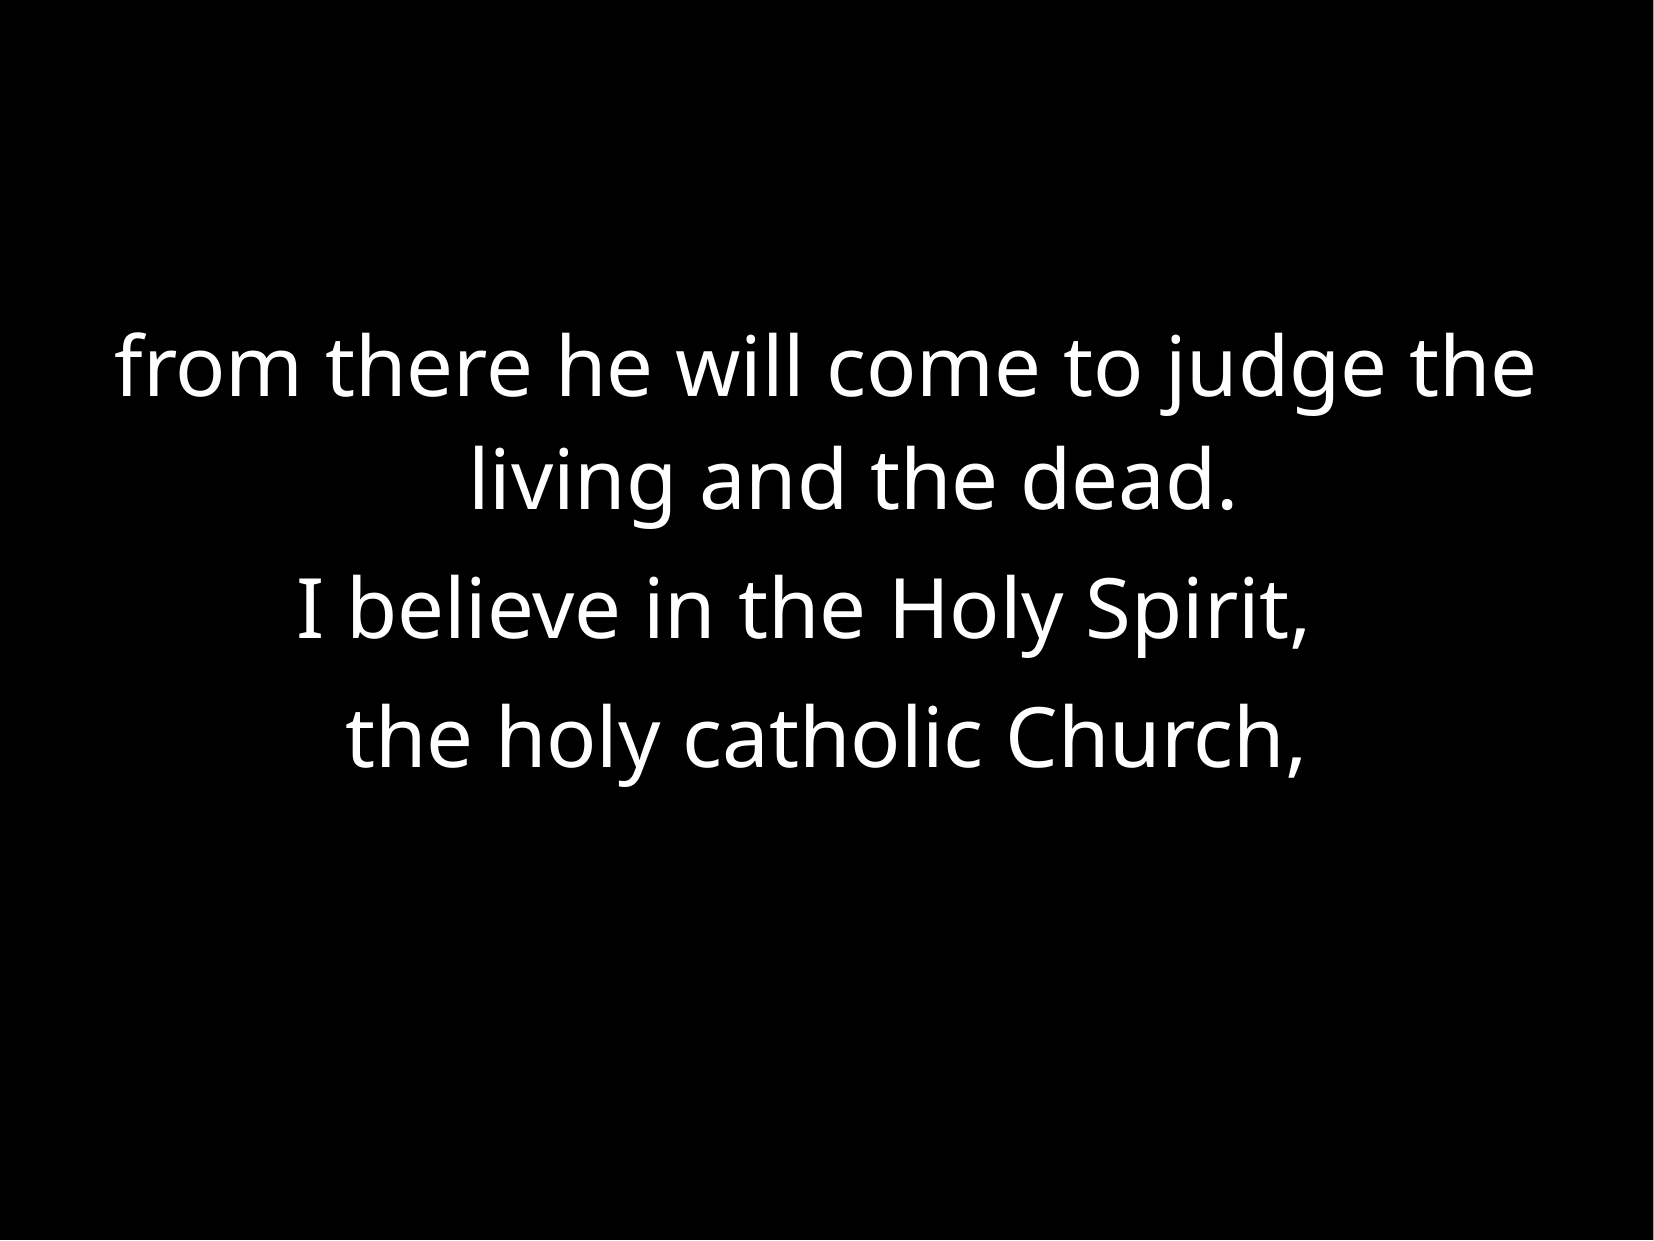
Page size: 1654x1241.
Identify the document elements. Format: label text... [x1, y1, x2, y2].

list from there he will come to judge the living and the dead. I believe in the Holy Spirit, the holy catholic Church, [0, 307, 1654, 1241]
